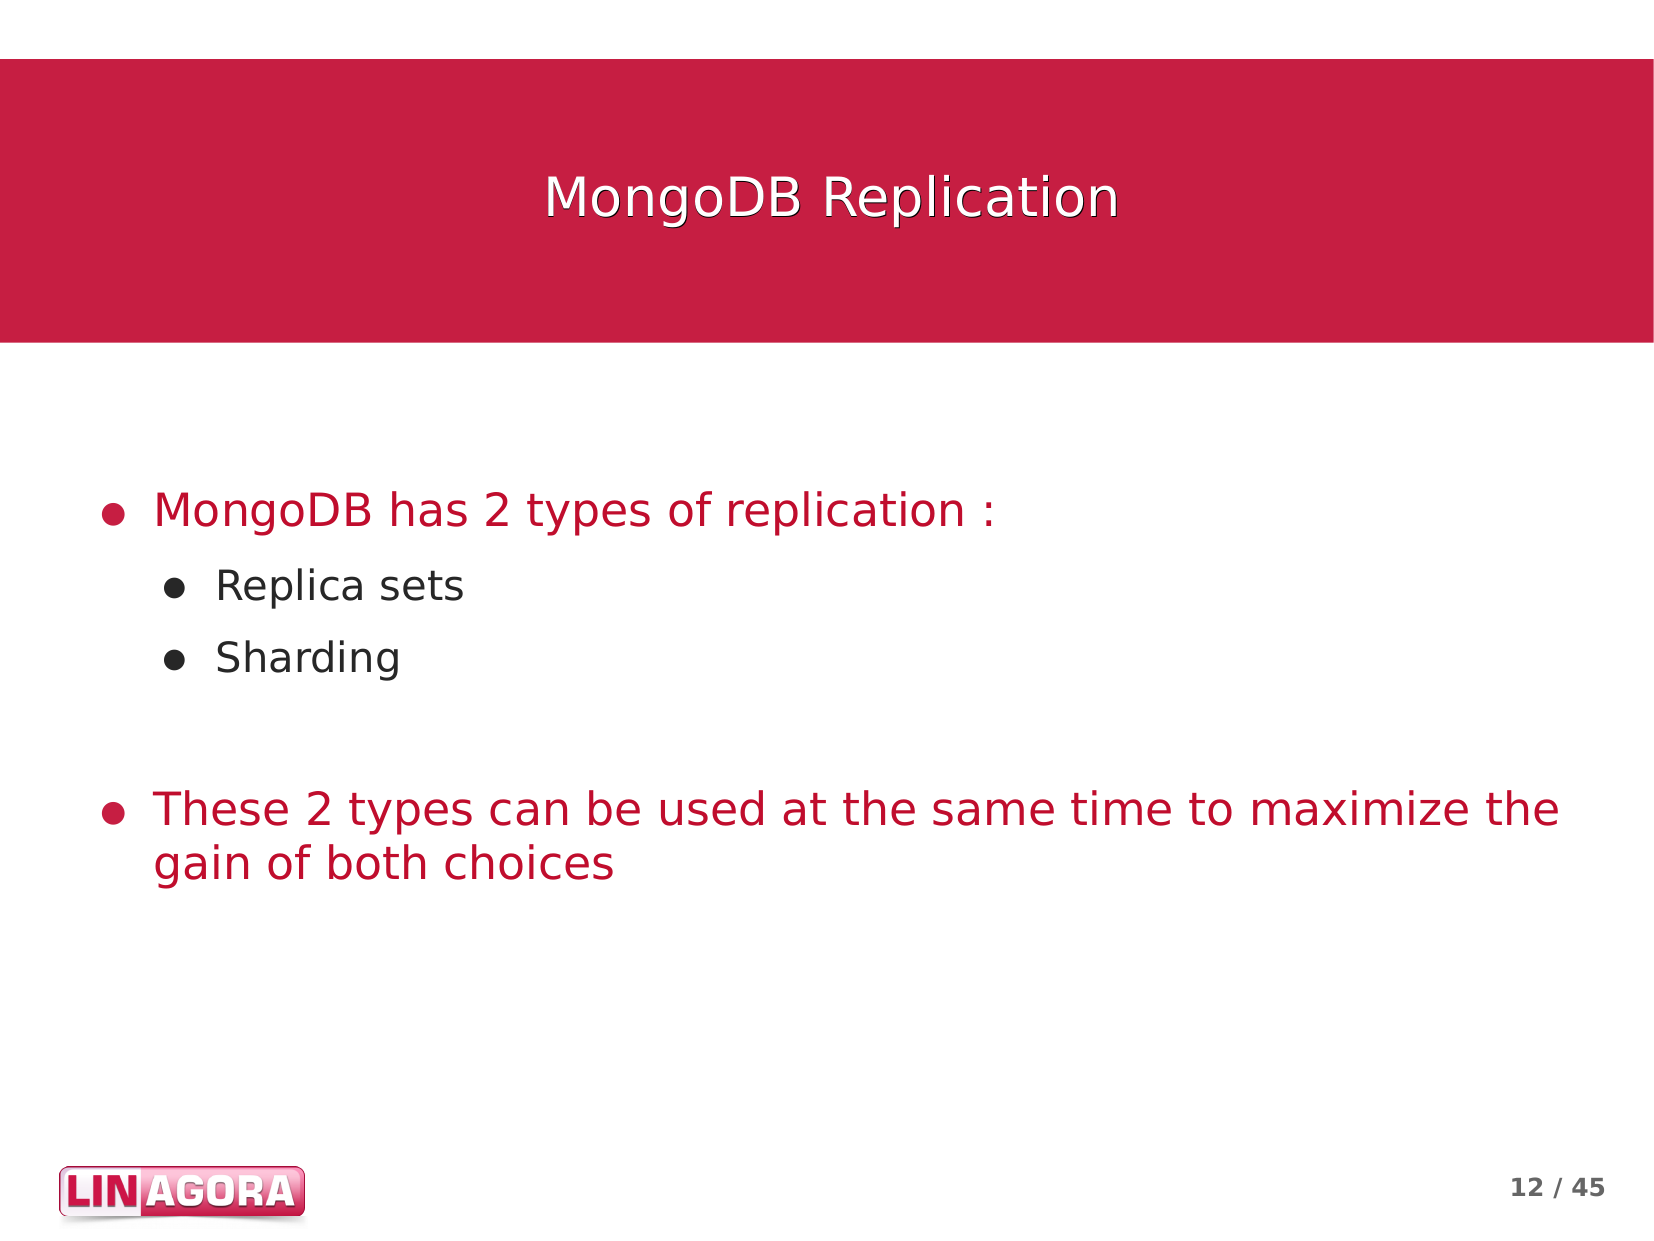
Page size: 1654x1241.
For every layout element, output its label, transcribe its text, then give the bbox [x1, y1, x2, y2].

picture [59, 1166, 308, 1229]
list MongoDB has 2 types of replication : Replica sets Sharding These 2 types can be used at the same time to maximize the gain of both choices [82, 401, 1571, 1099]
title MongoDB Replication [35, 76, 1630, 319]
